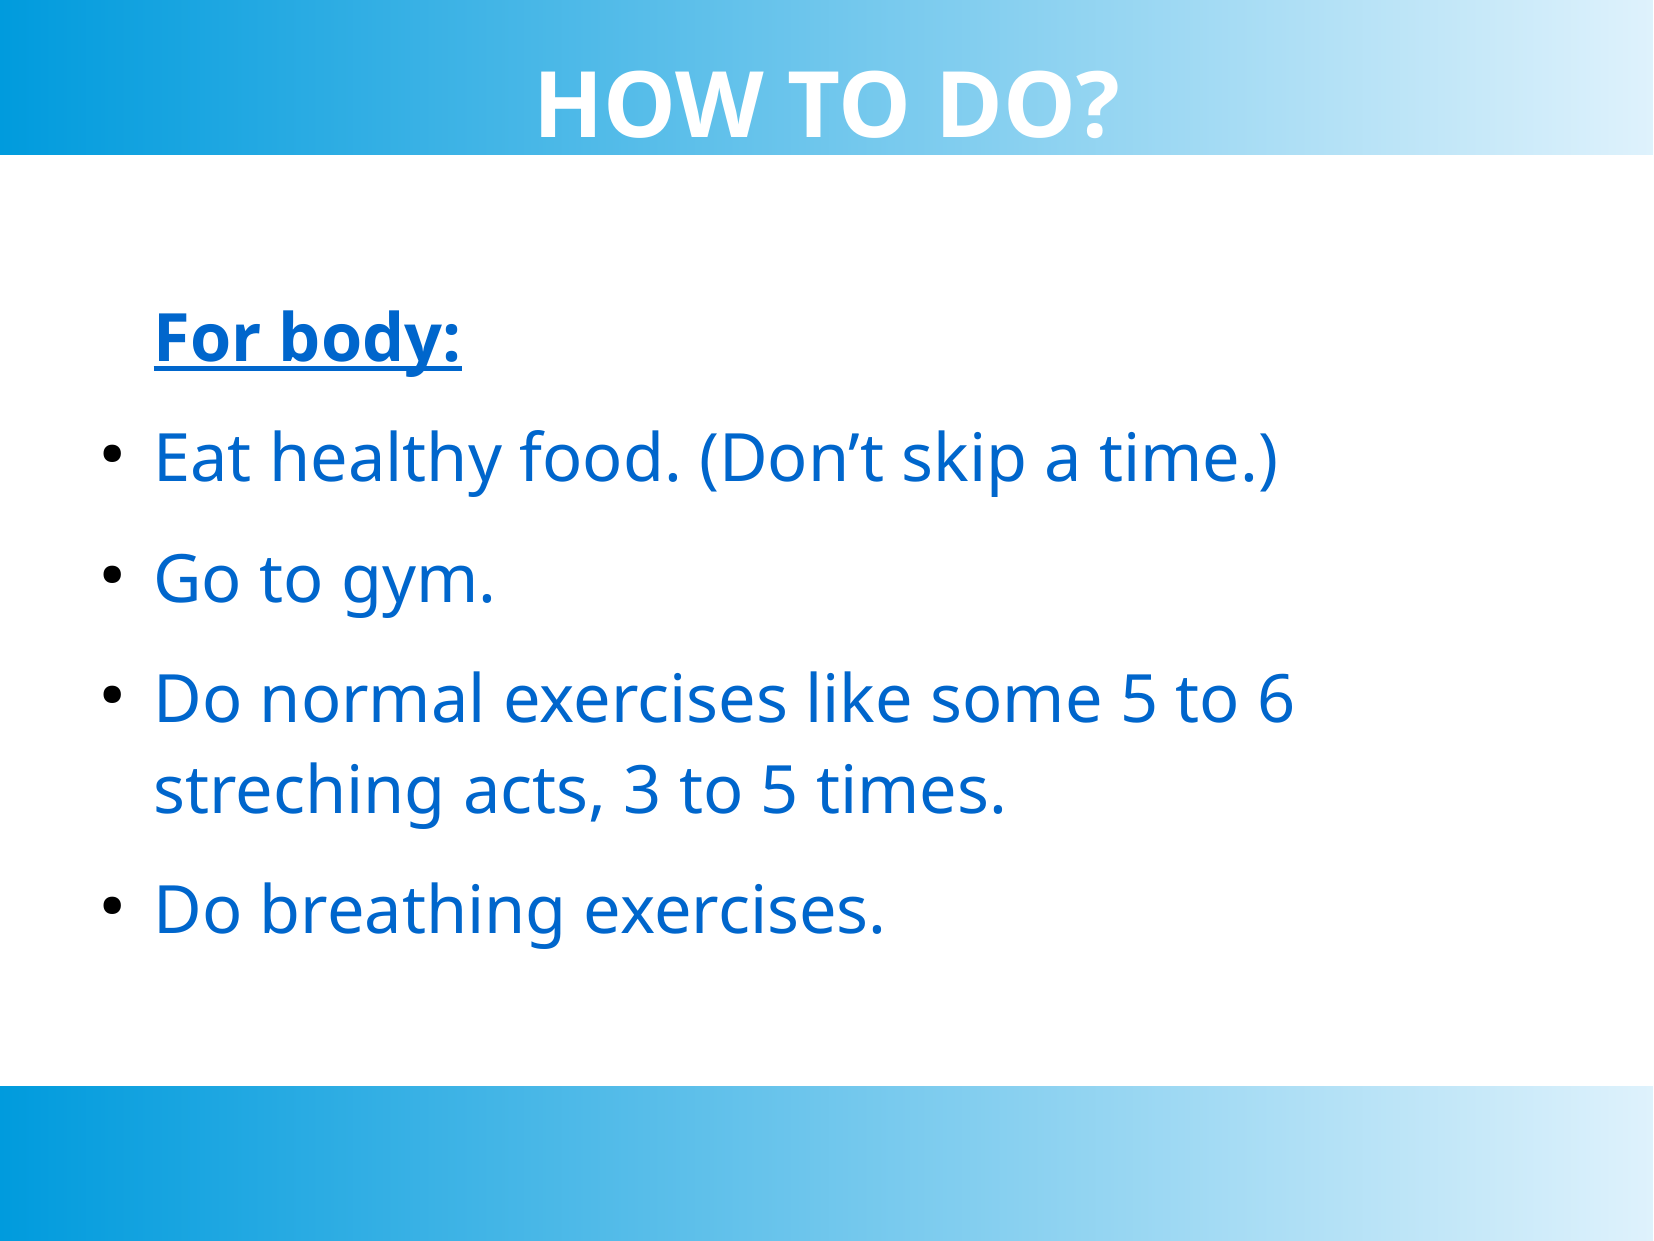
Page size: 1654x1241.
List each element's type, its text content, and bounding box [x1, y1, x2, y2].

list For body: Eat healthy food. (Don’t skip a time.) Go to gym. Do normal exercises like some 5 to 6 streching acts, 3 to 5 times. Do breathing exercises. [82, 290, 1571, 1010]
title HOW TO DO? [82, 49, 1571, 155]
